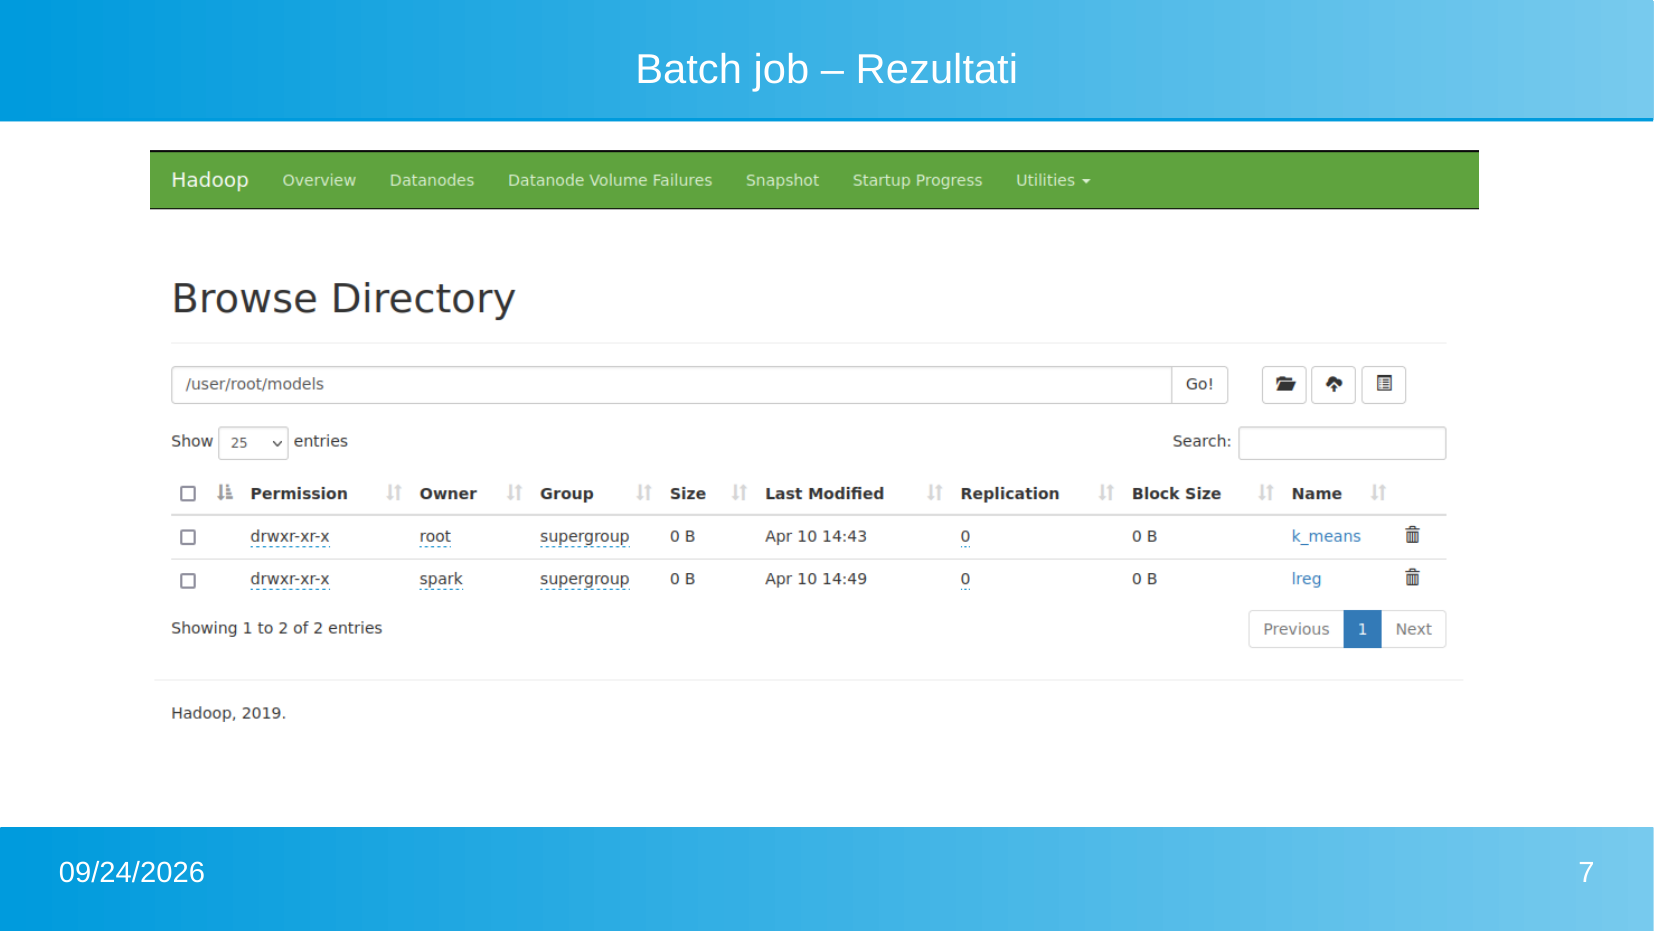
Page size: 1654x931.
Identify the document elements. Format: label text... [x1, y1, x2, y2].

title Batch job – Rezultati [59, 29, 1595, 108]
picture [150, 150, 1479, 751]
